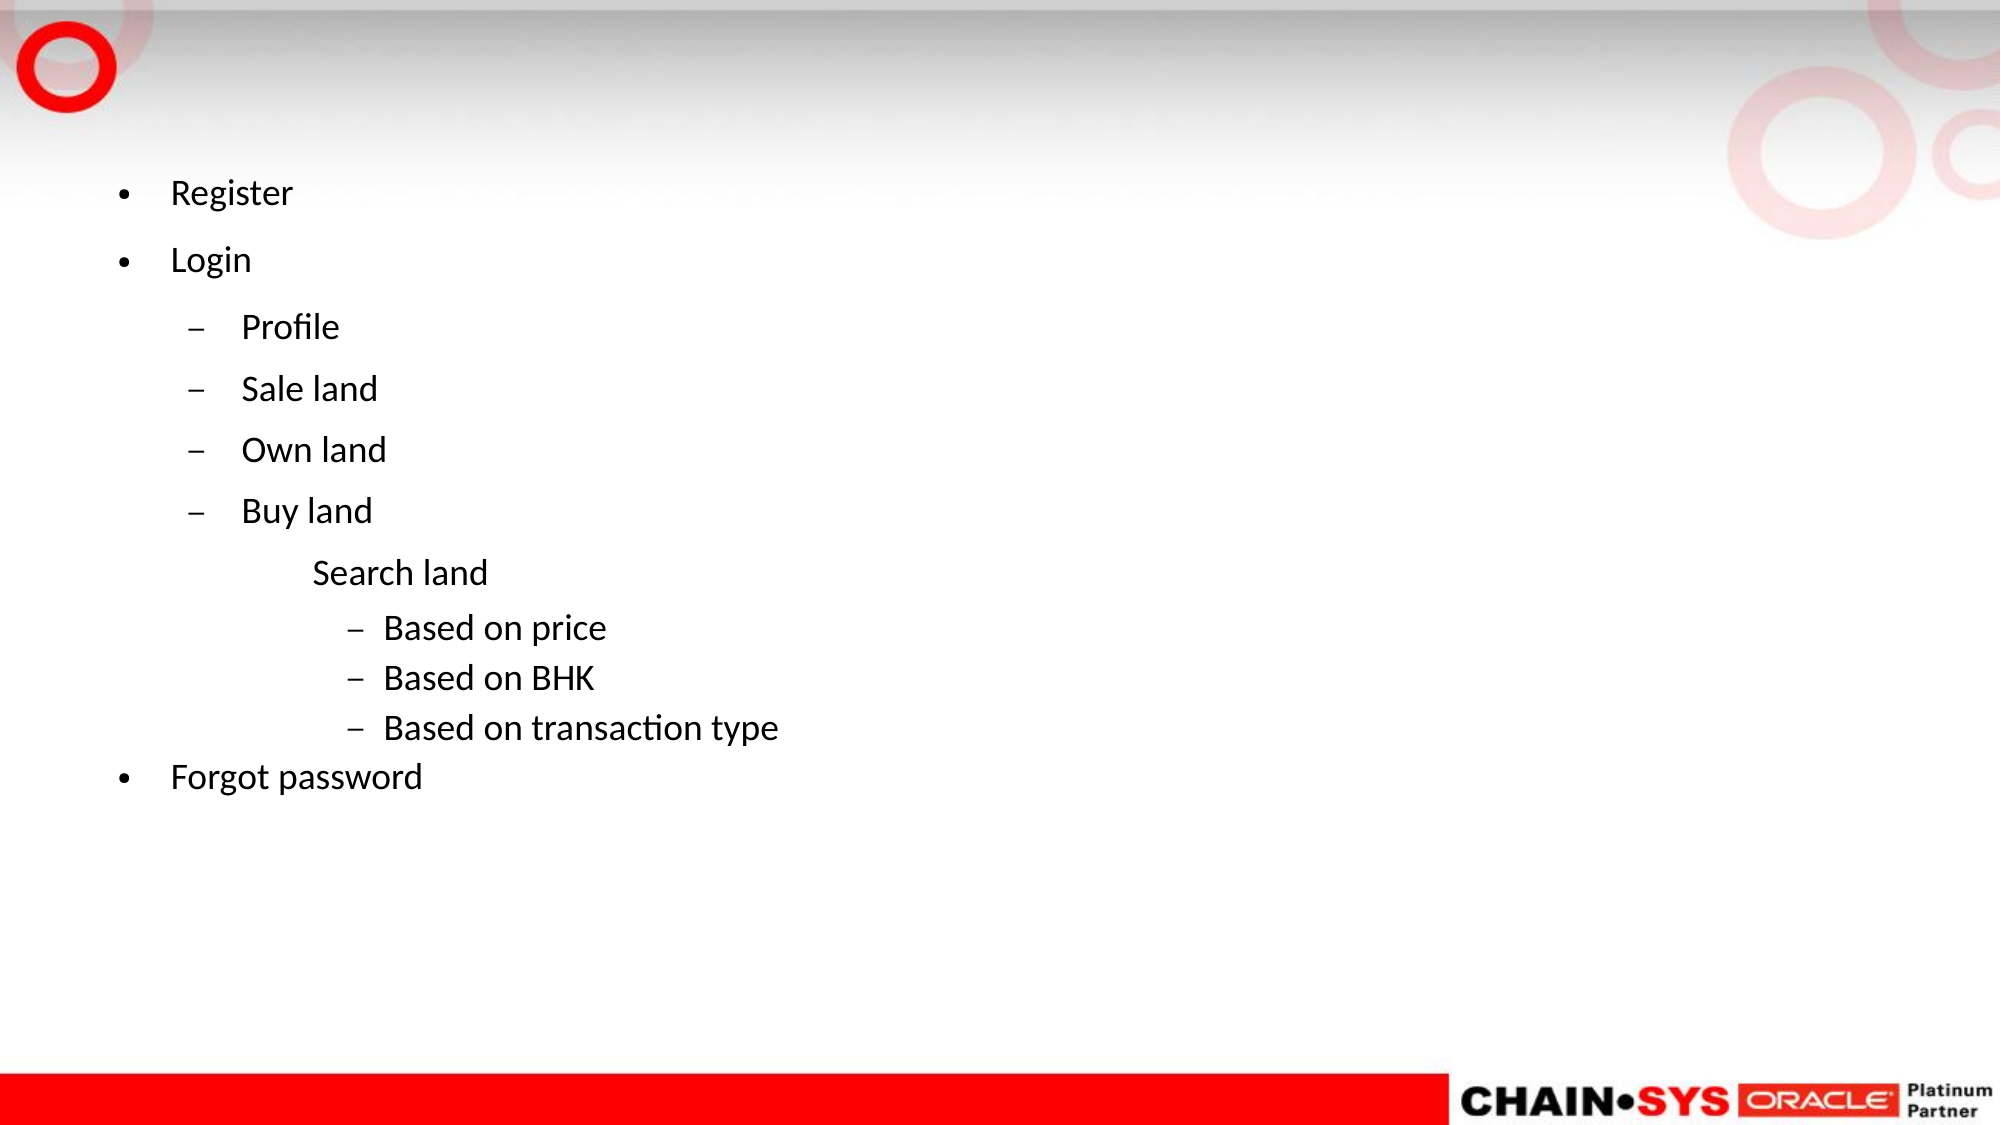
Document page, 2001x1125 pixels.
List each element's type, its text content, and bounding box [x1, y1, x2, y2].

picture [0, 0, 2000, 1125]
list Register Login Profile Sale land Own land Buy land Search land Based on price Based on BHK Based on transaction type Forgot password [99, 177, 1900, 916]
